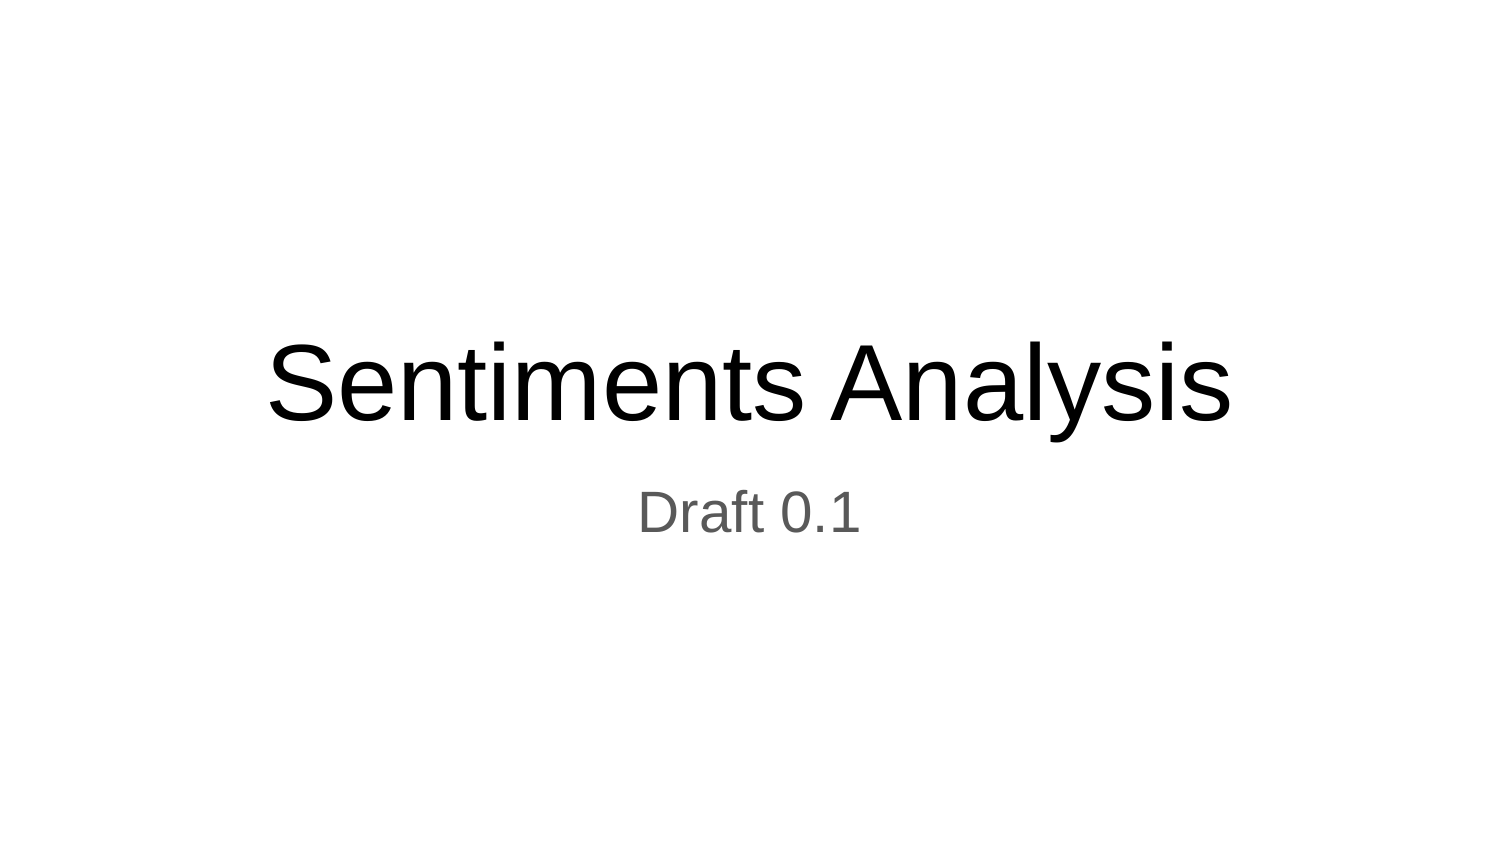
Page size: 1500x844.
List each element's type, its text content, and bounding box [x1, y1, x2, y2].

subtitle Draft 0.1 [51, 464, 1449, 595]
title Sentiments Analysis [51, 122, 1449, 459]
